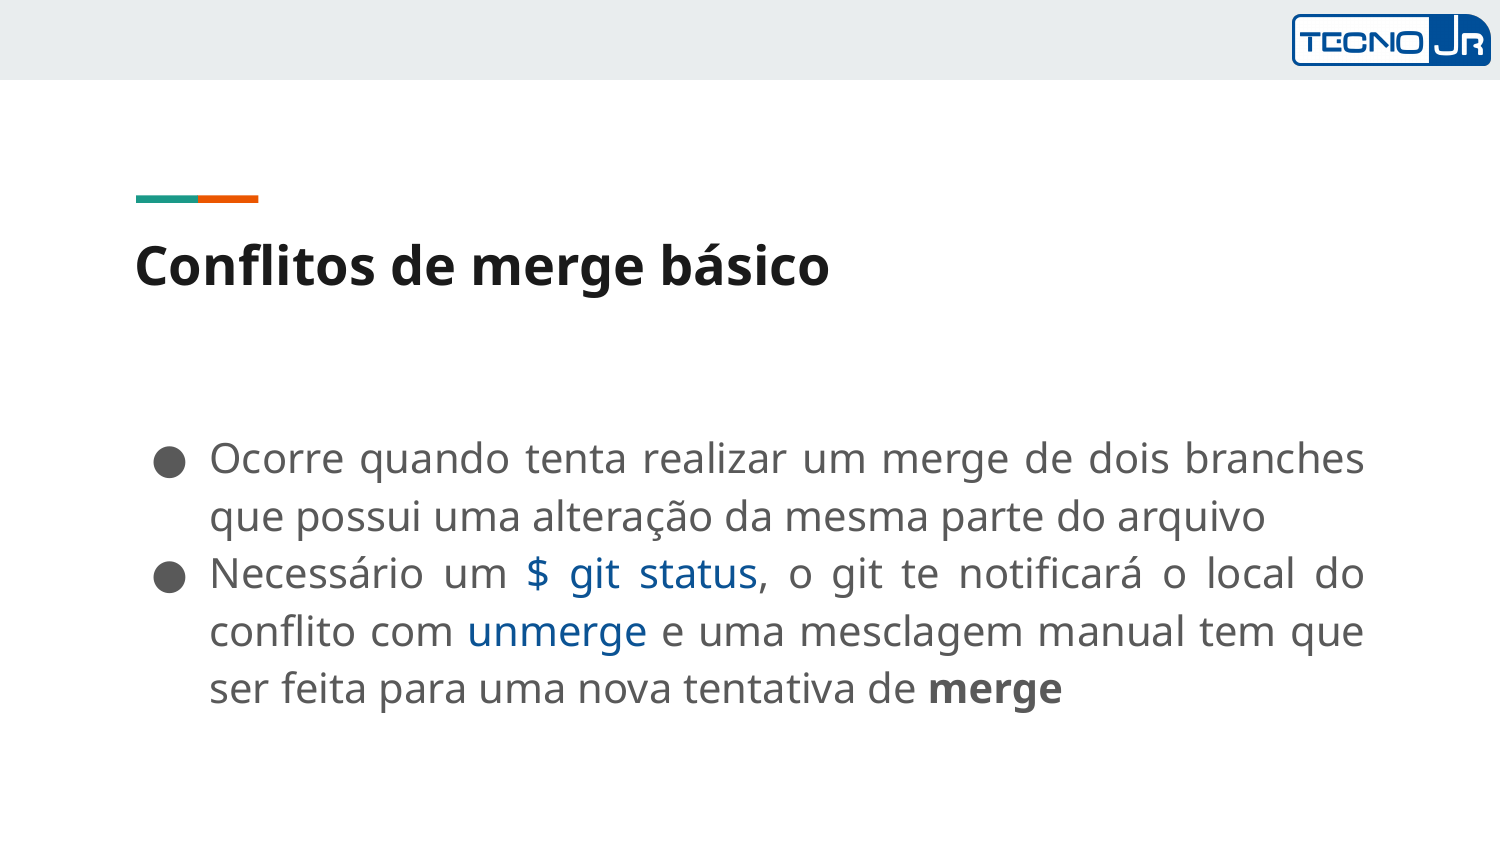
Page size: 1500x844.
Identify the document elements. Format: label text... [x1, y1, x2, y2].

list Ocorre quando tenta realizar um merge de dois branches que possui uma alteração da mesma parte do arquivo Necessário um $ git status, o git te notificará o local do conflito com unmerge e uma mesclagem manual tem que ser feita para uma nova tentativa de merge [119, 341, 1381, 796]
picture [1292, 14, 1491, 66]
title Conflitos de merge básico [119, 216, 1381, 305]
